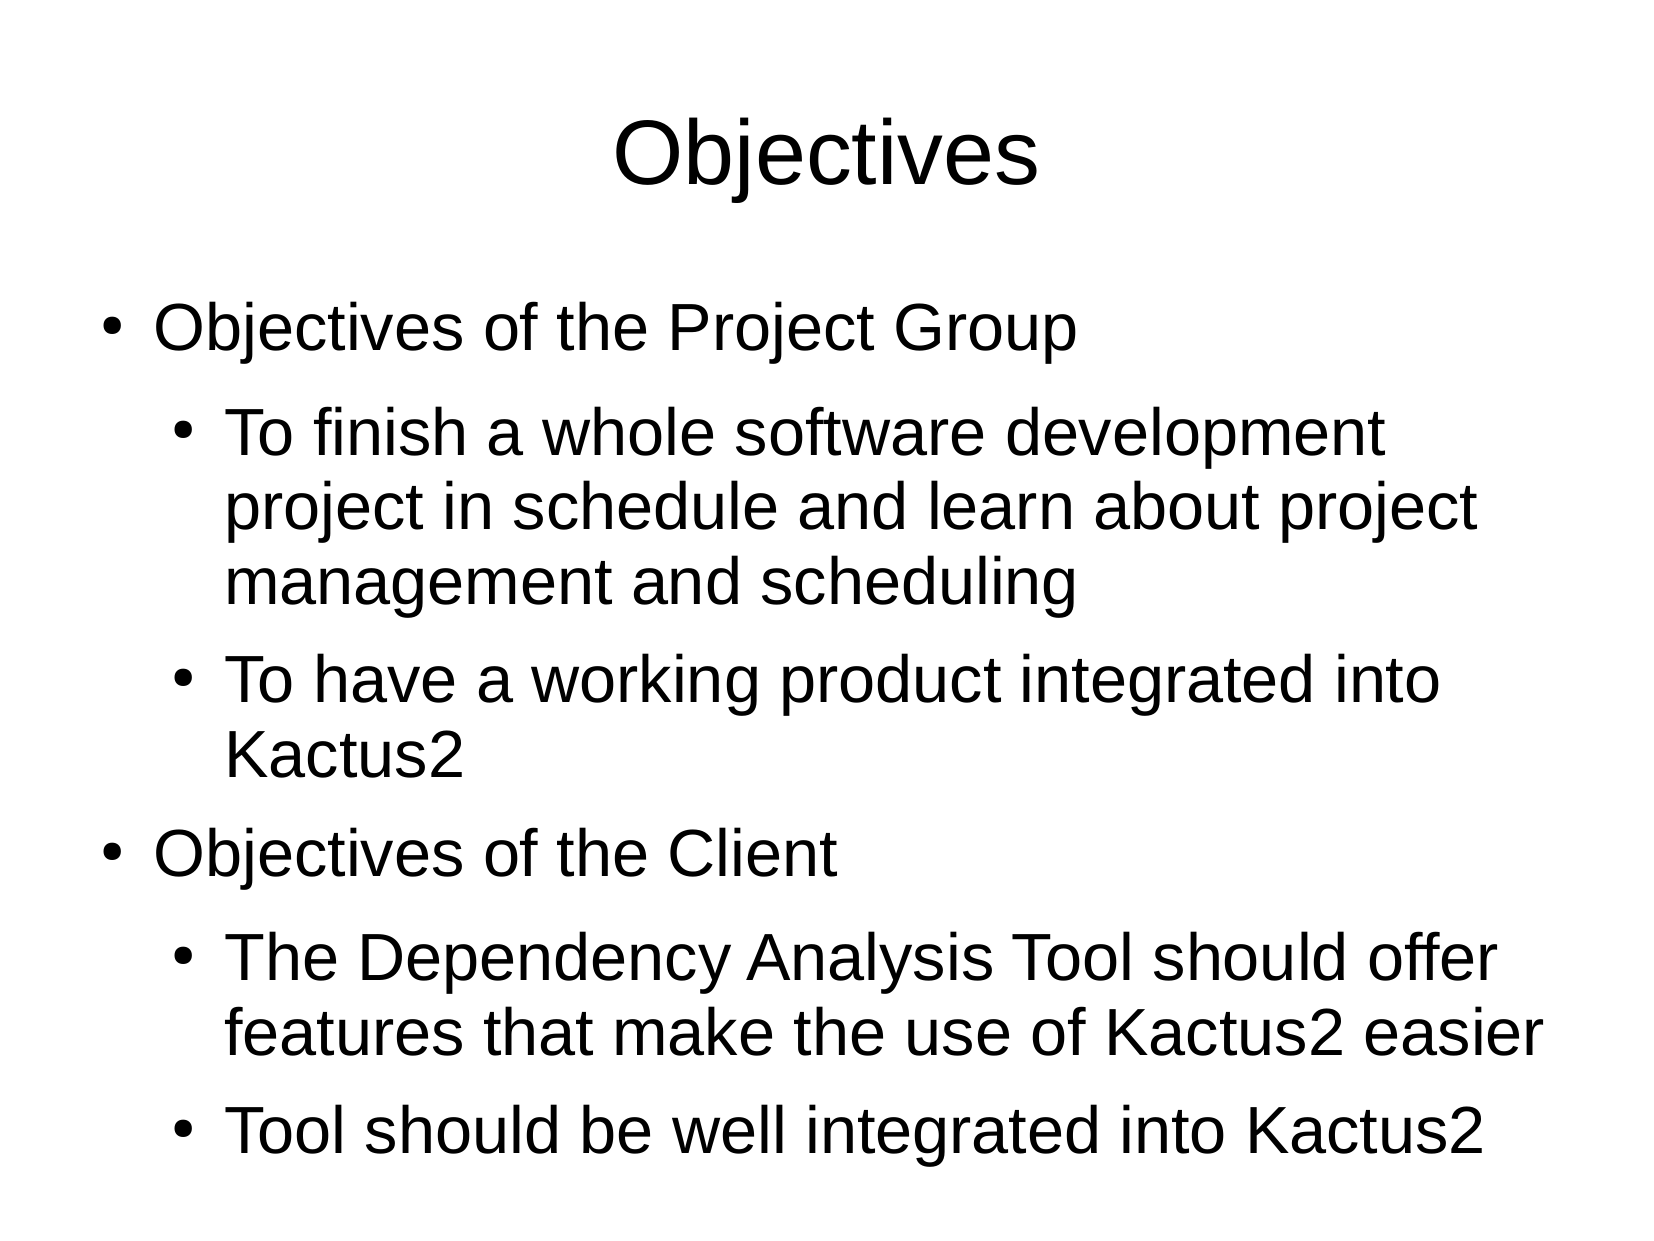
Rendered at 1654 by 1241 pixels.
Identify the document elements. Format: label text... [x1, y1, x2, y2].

title Objectives [82, 49, 1571, 257]
list Objectives of the Project Group To finish a whole software development project in schedule and learn about project management and scheduling To have a working product integrated into Kactus2 Objectives of the Client The Dependency Analysis Tool should offer features that make the use of Kactus2 easier Tool should be well integrated into Kactus2 [82, 290, 1571, 1168]
